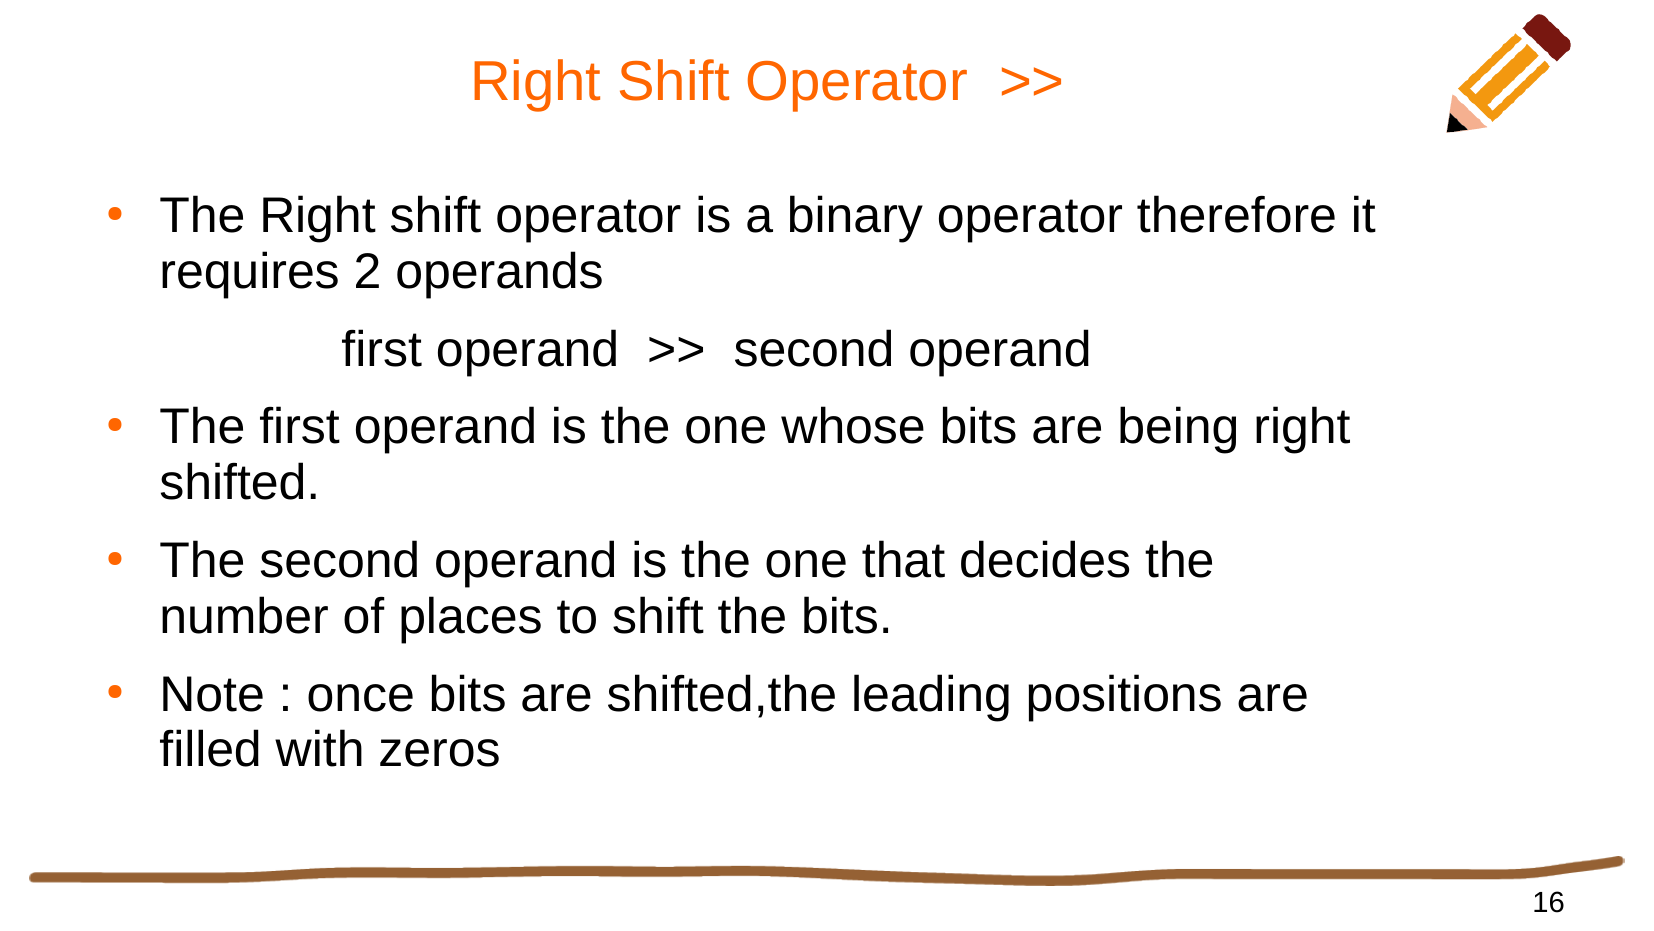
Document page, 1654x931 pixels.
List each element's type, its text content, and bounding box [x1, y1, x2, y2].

picture [29, 856, 1625, 886]
title Right Shift Operator >> [88, 29, 1447, 133]
list The Right shift operator is a binary operator therefore it requires 2 operands first operand >> second operand The first operand is the one whose bits are being right shifted. The second operand is the one that decides the number of places to shift the bits. Note : once bits are shifted,the leading positions are filled with zeros [88, 187, 1388, 838]
picture [1446, 14, 1571, 133]
